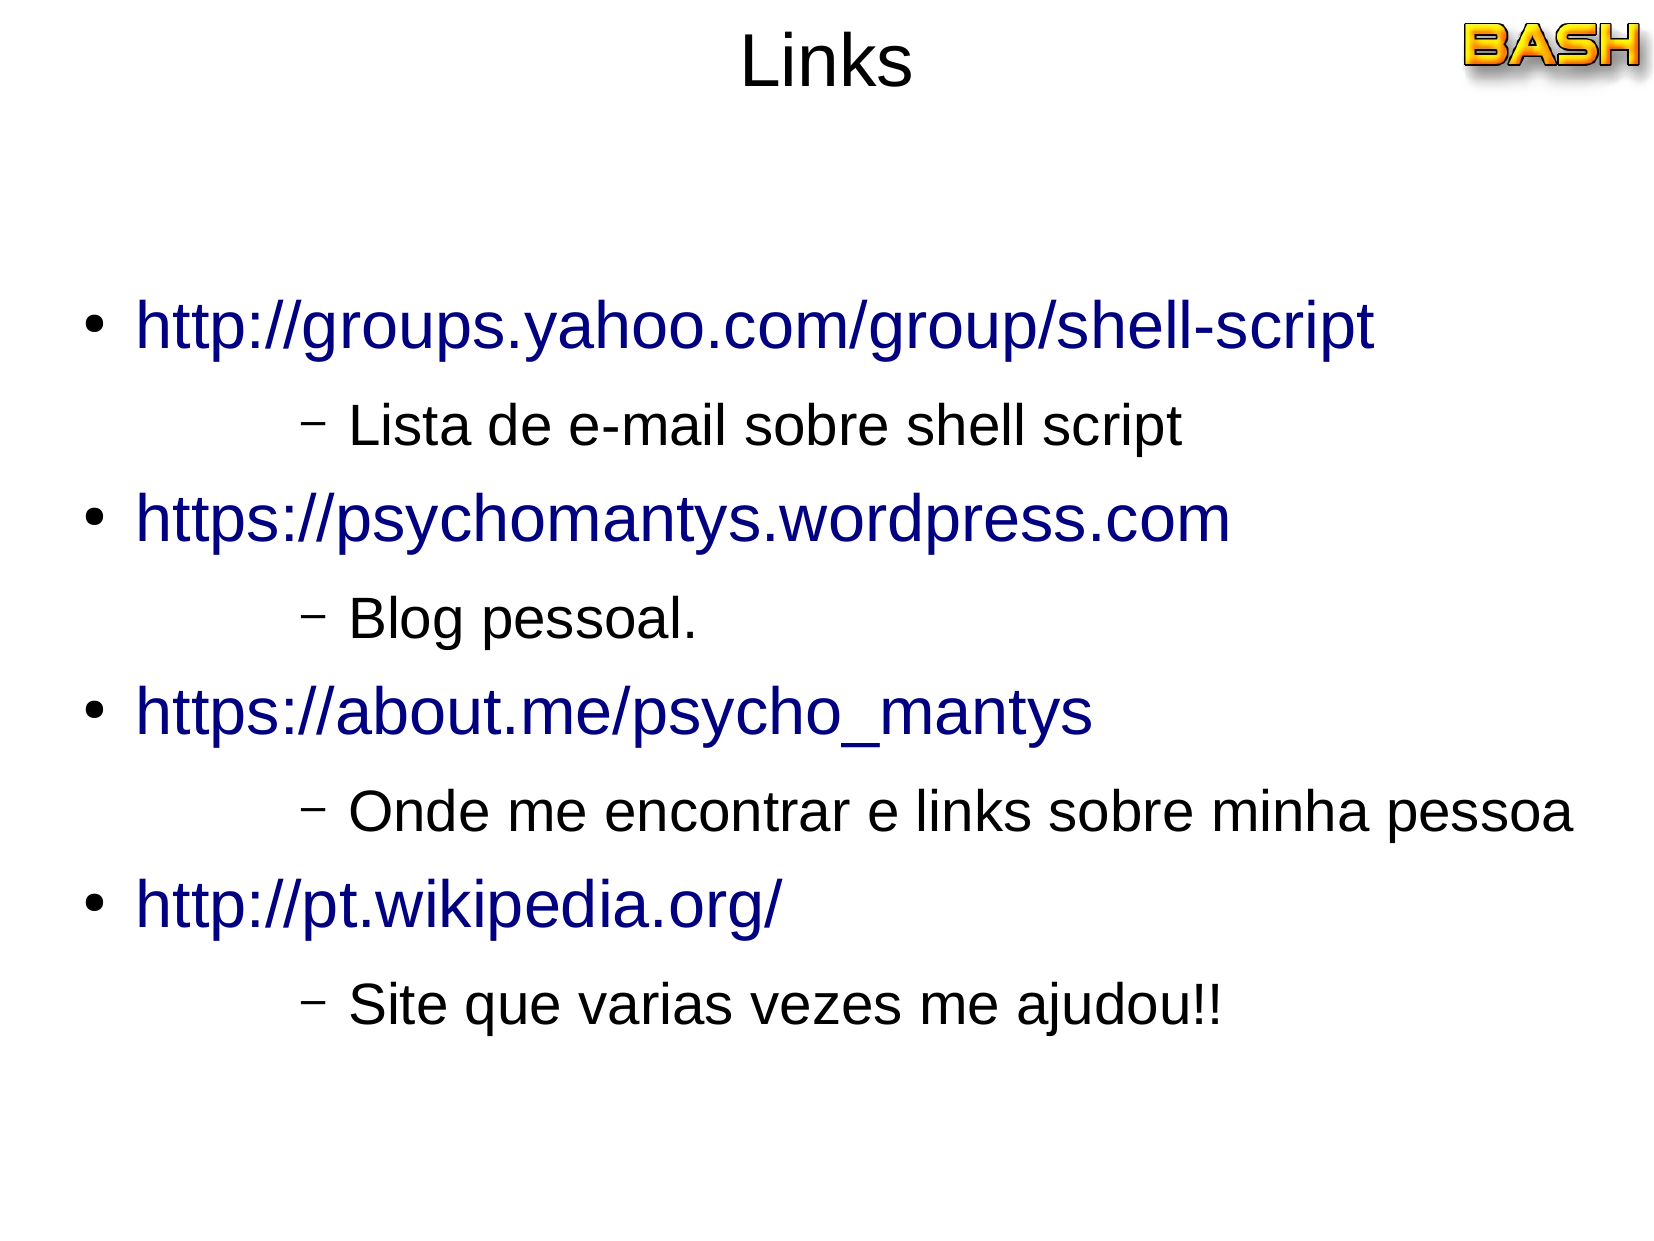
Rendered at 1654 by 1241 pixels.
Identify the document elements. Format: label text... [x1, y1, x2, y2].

list http://groups.yahoo.com/group/shell-script Lista de e-mail sobre shell script https://psychomantys.wordpress.com Blog pessoal. https://about.me/psycho_mantys Onde me encontrar e links sobre minha pessoa http://pt.wikipedia.org/ Site que varias vezes me ajudou!! [64, 183, 1577, 1037]
picture [1450, 0, 1654, 96]
title Links [82, 18, 1571, 103]
